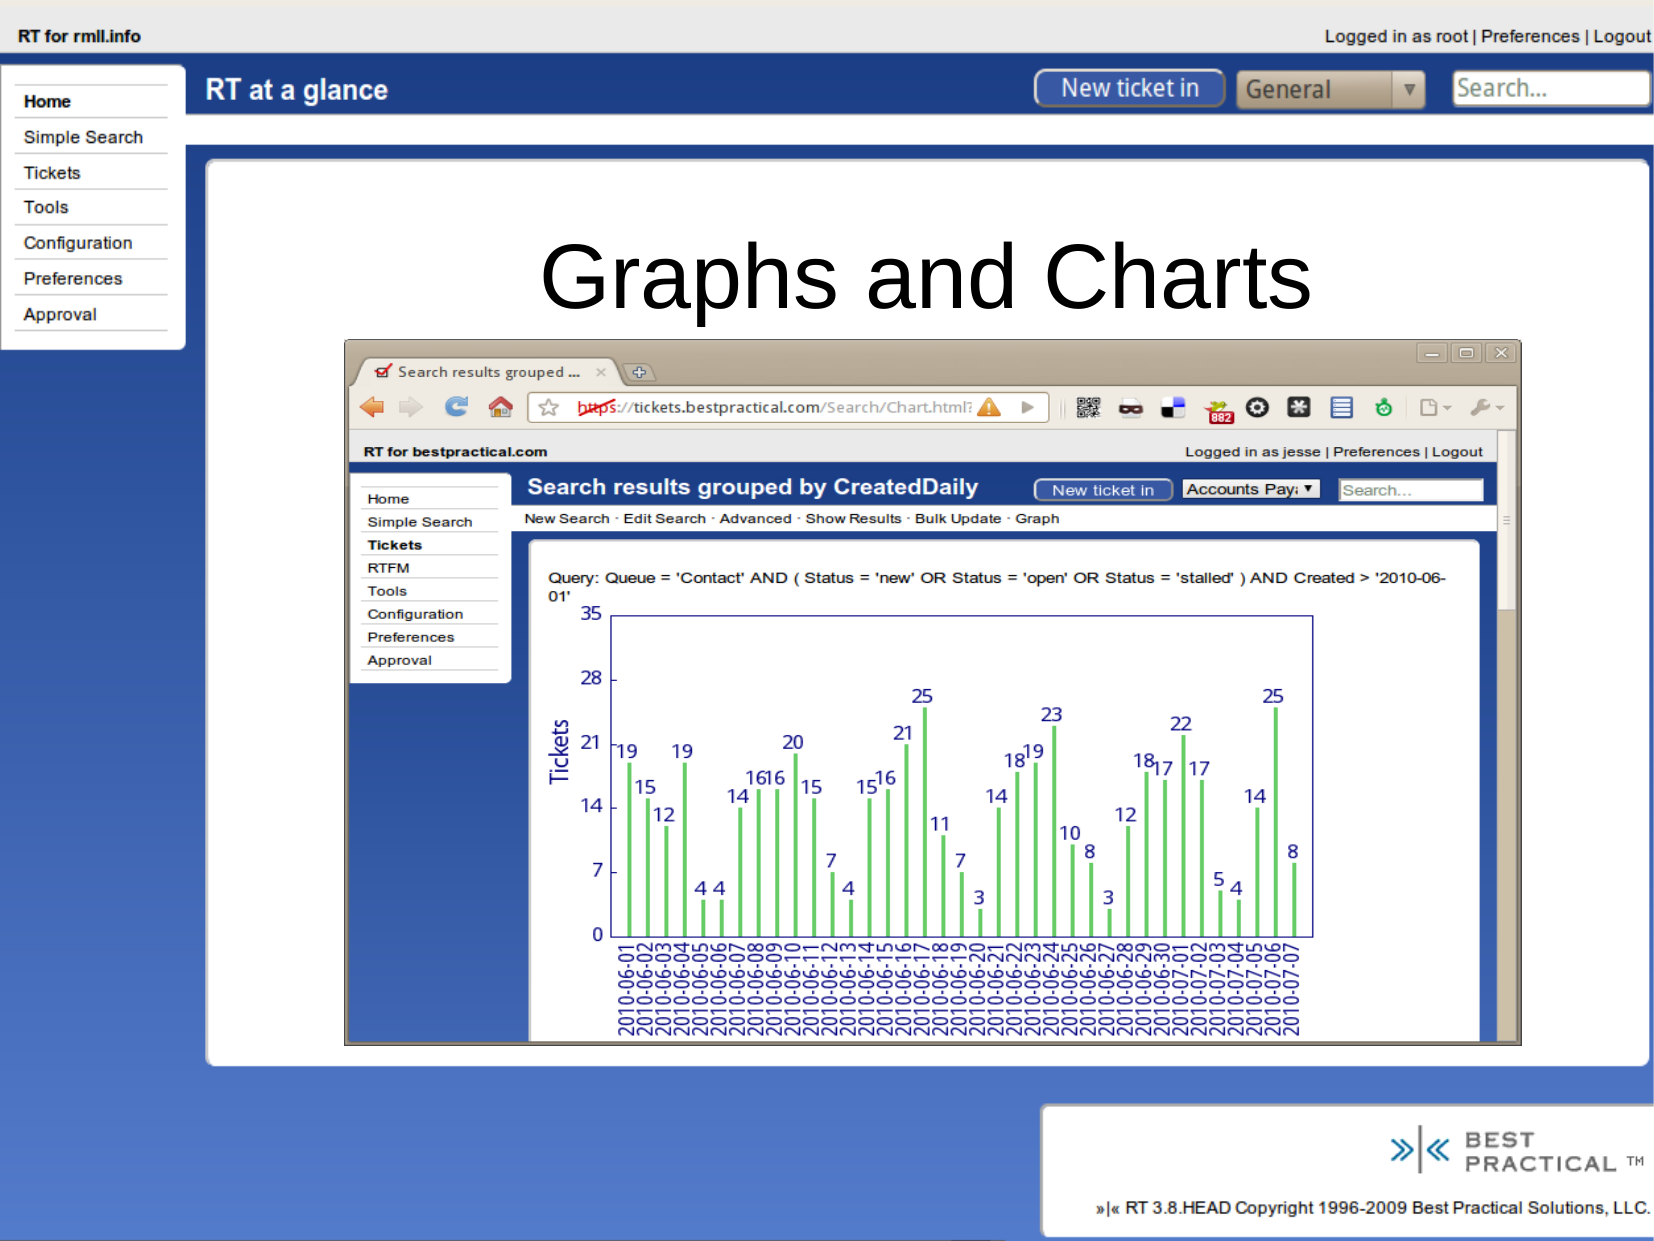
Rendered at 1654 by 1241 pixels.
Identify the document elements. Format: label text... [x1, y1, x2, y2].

picture [344, 0, 1654, 1241]
title Graphs and Charts [211, 177, 1642, 377]
